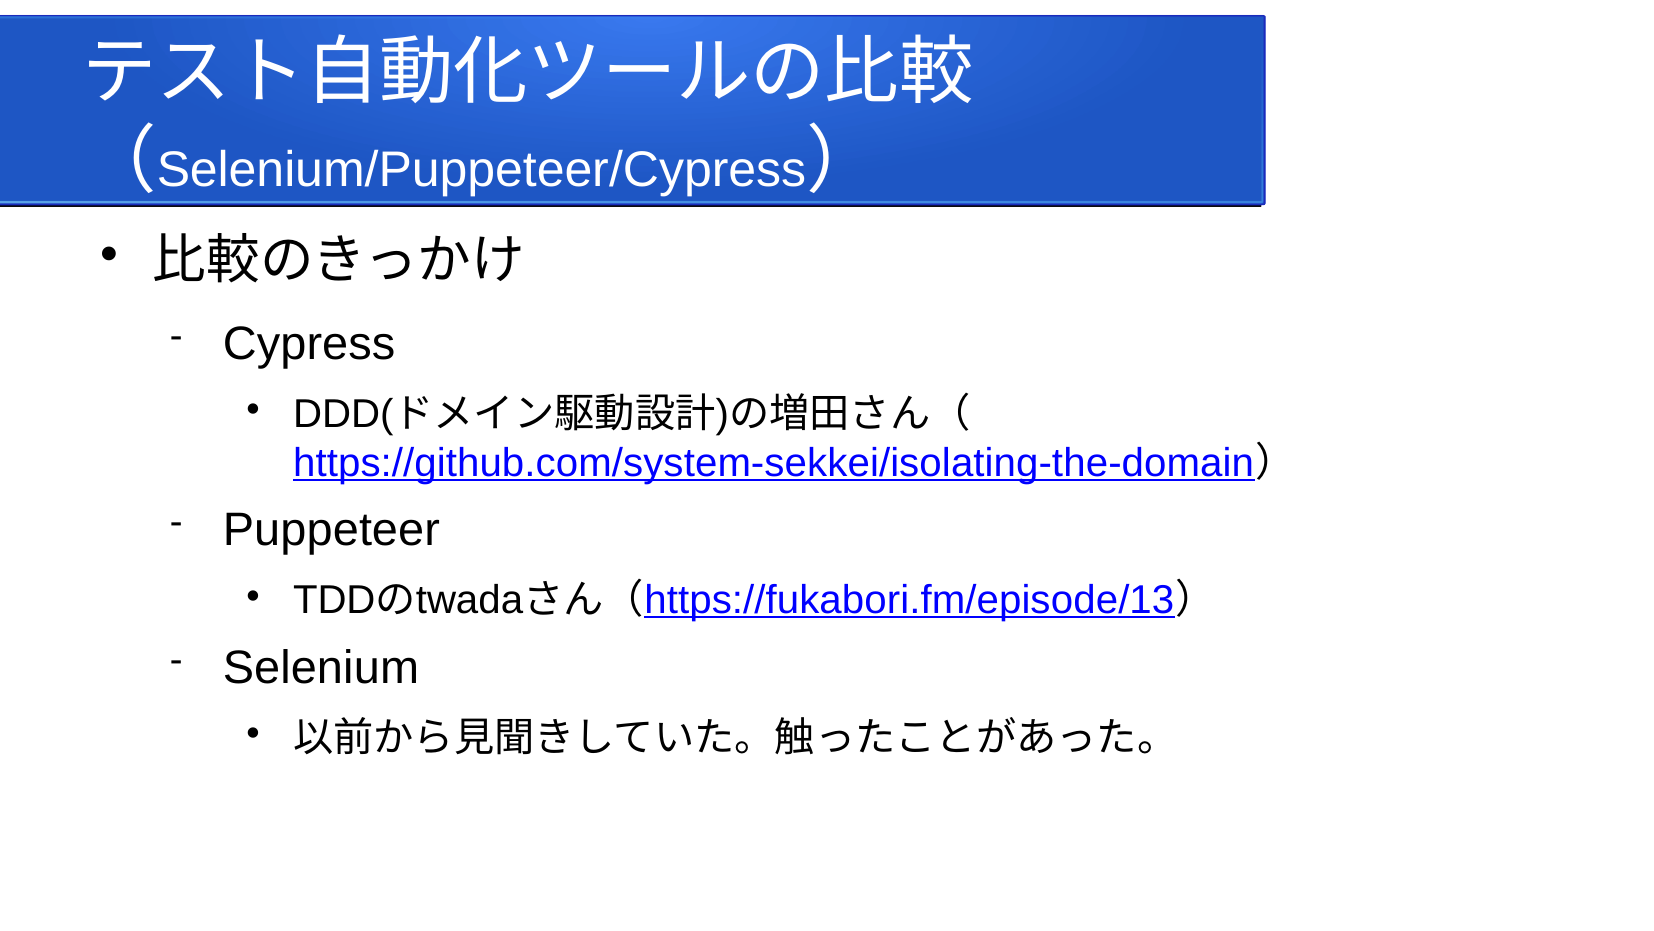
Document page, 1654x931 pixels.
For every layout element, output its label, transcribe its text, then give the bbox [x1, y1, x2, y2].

text_box 比較のきっかけ Cypress DDD(ドメイン駆動設計)の増田さん（https://github.com/system-sekkei/isolating-the-domain） Puppeteer TDDのtwadaさん（https://fukabori.fm/episode/13） Selenium 以前から見聞きしていた。触ったことがあった。 [82, 224, 1571, 764]
picture [0, 13, 1269, 211]
text_box テスト自動化ツールの比較 （Selenium/Puppeteer/Cypress） [82, 35, 1235, 189]
